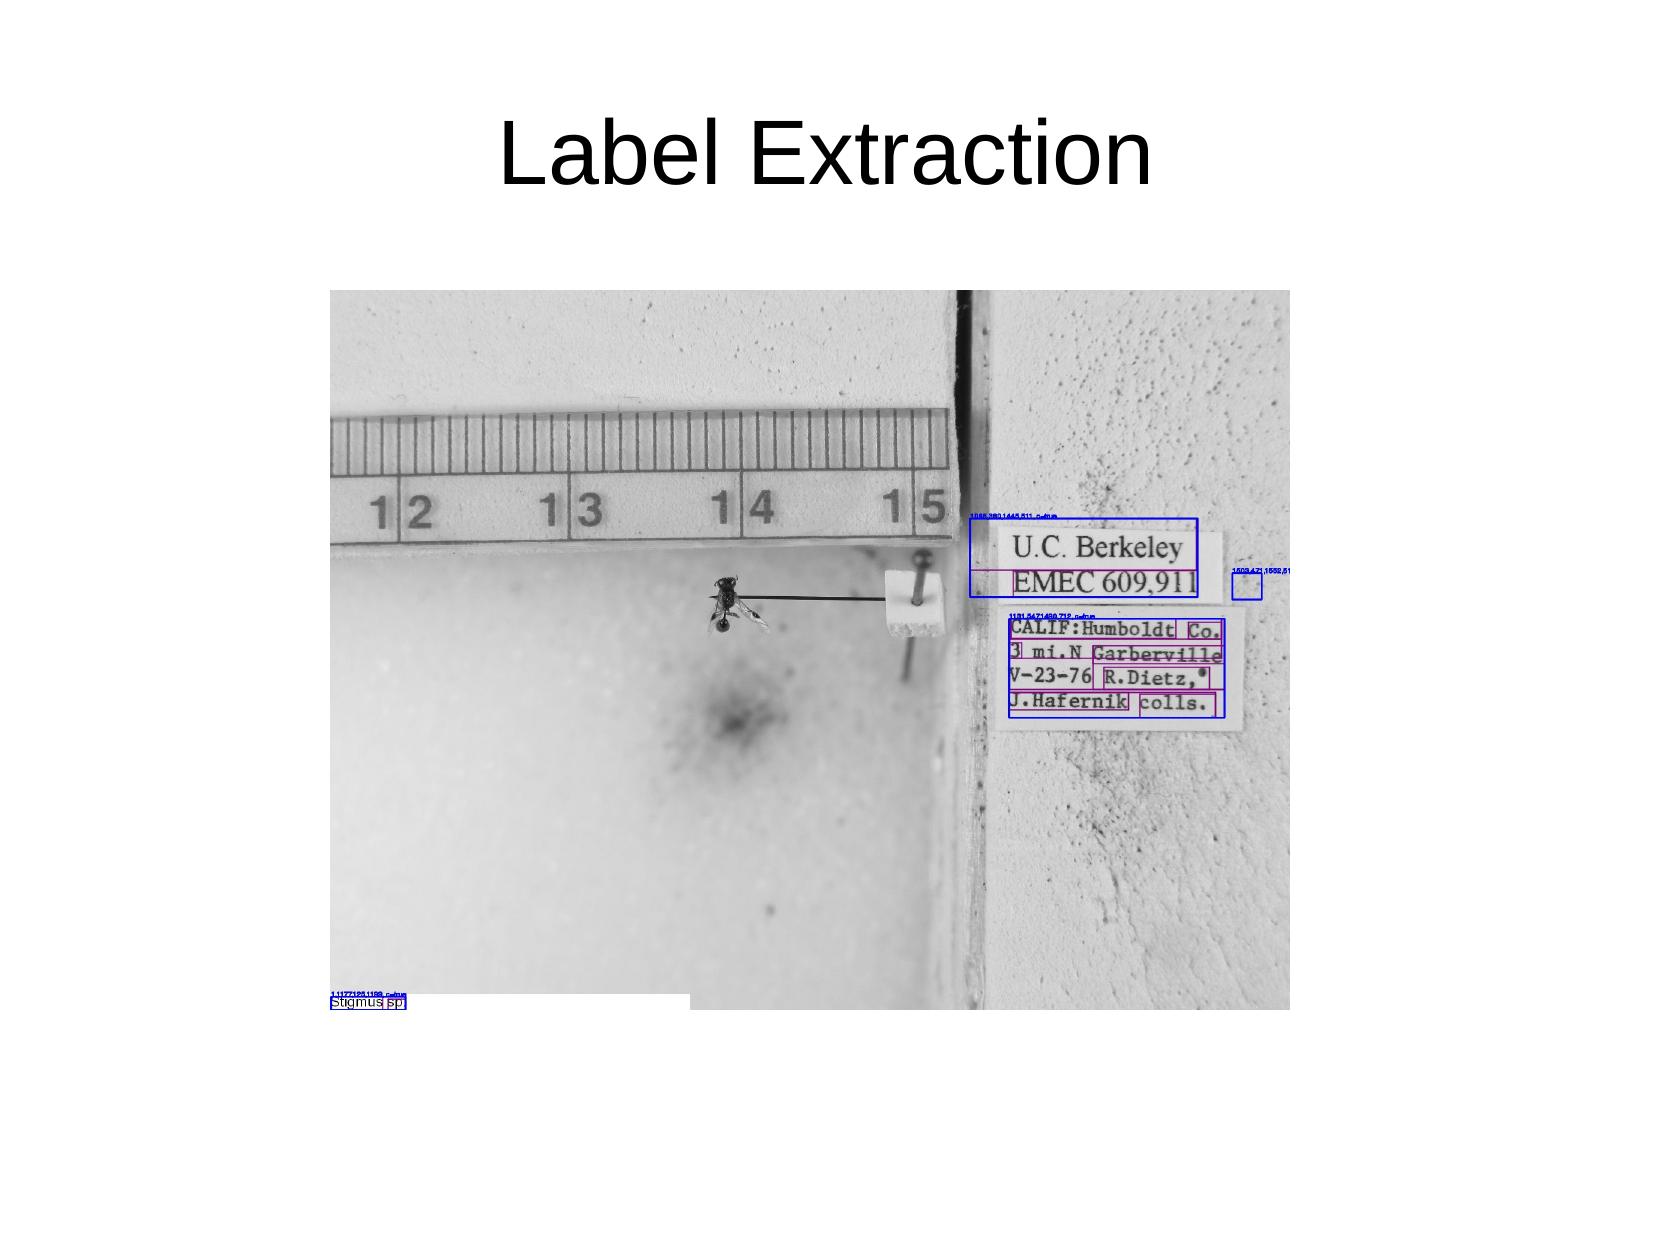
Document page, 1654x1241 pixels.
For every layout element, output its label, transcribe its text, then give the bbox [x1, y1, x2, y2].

picture [330, 290, 1290, 1010]
title Label Extraction [82, 49, 1571, 257]
